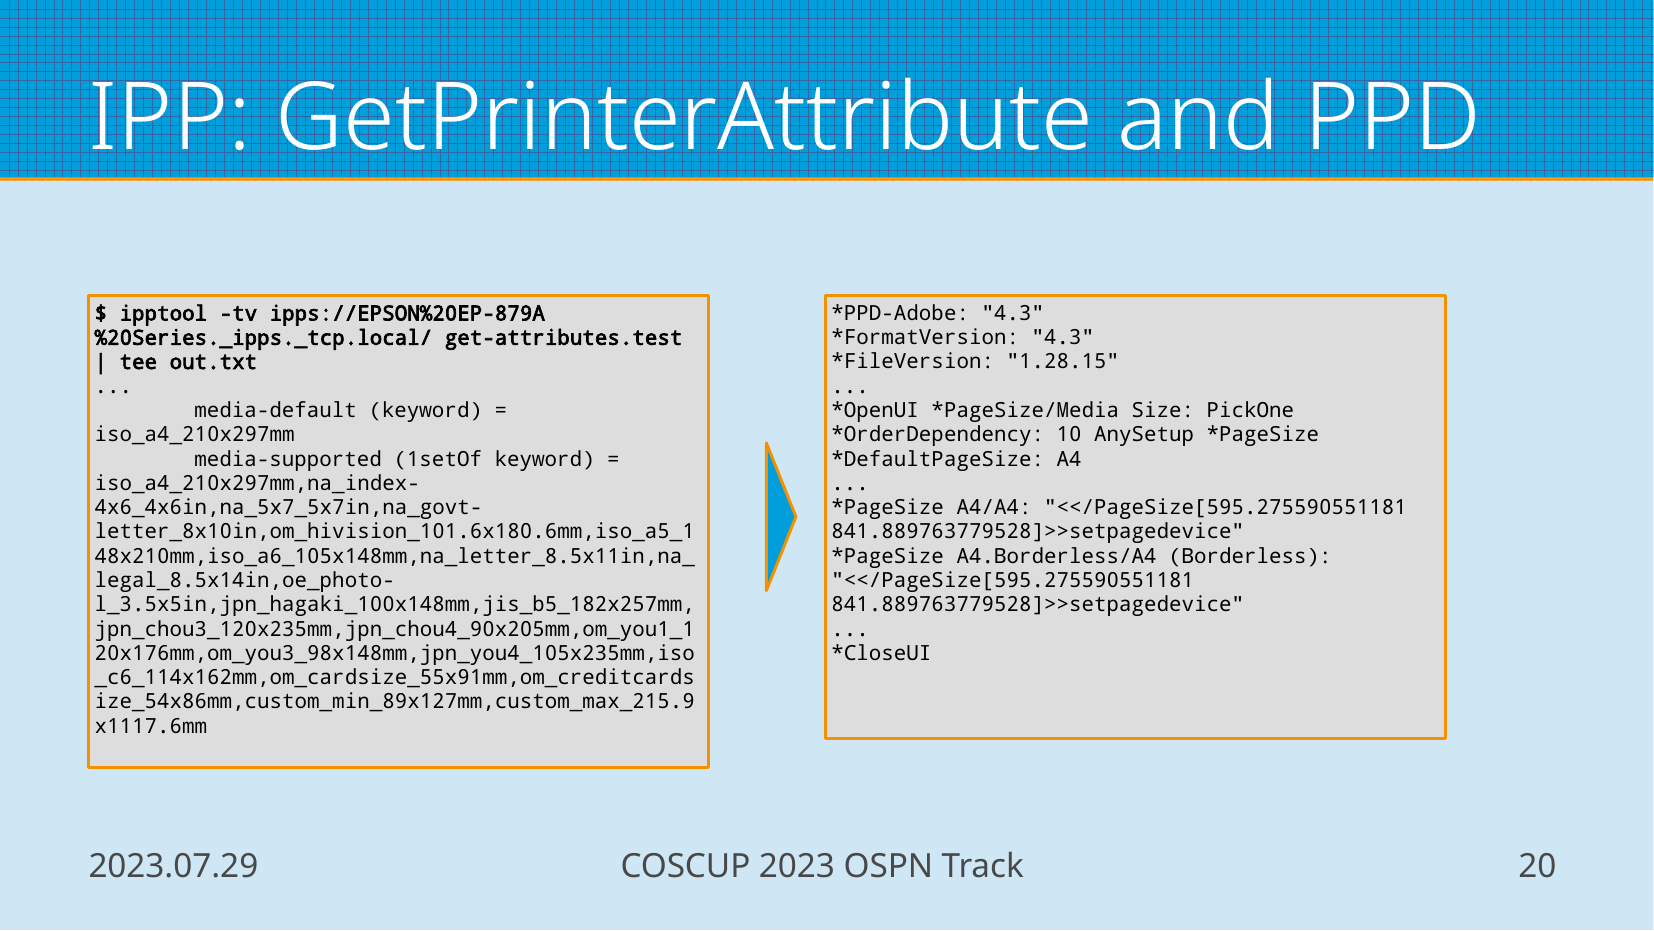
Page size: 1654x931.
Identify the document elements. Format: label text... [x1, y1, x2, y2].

title IPP: GetPrinterAttribute and PPD [88, 14, 1565, 178]
text_box *PPD-Adobe: "4.3" *FormatVersion: "4.3" *FileVersion: "1.28.15" ... *OpenUI *PageSize/Media Size: PickOne *OrderDependency: 10 AnySetup *PageSize *DefaultPageSize: A4 ... *PageSize A4/A4: "<</PageSize[595.275590551181 841.889763779528]>>setpagedevice" *PageSize A4.Borderless/A4 (Borderless): "<</PageSize[595.275590551181 841.889763779528]>>setpagedevice" ... *CloseUI [825, 295, 1446, 739]
text_box [766, 442, 796, 591]
text_box $ ipptool -tv ipps://EPSON%20EP-879A%20Series._ipps._tcp.local/ get-attributes.test | tee out.txt ... media-default (keyword) = iso_a4_210x297mm media-supported (1setOf keyword) = iso_a4_210x297mm,na_index-4x6_4x6in,na_5x7_5x7in,na_govt-letter_8x10in,om_hivision_101.6x180.6mm,iso_a5_148x210mm,iso_a6_105x148mm,na_letter_8.5x11in,na_legal_8.5x14in,oe_photo-l_3.5x5in,jpn_hagaki_100x148mm,jis_b5_182x257mm,jpn_chou3_120x235mm,jpn_chou4_90x205mm,om_you1_120x176mm,om_you3_98x148mm,jpn_you4_105x235mm,iso_c6_114x162mm,om_cardsize_55x91mm,om_creditcardsize_54x86mm,custom_min_89x127mm,custom_max_215.9x1117.6mm [88, 295, 709, 768]
